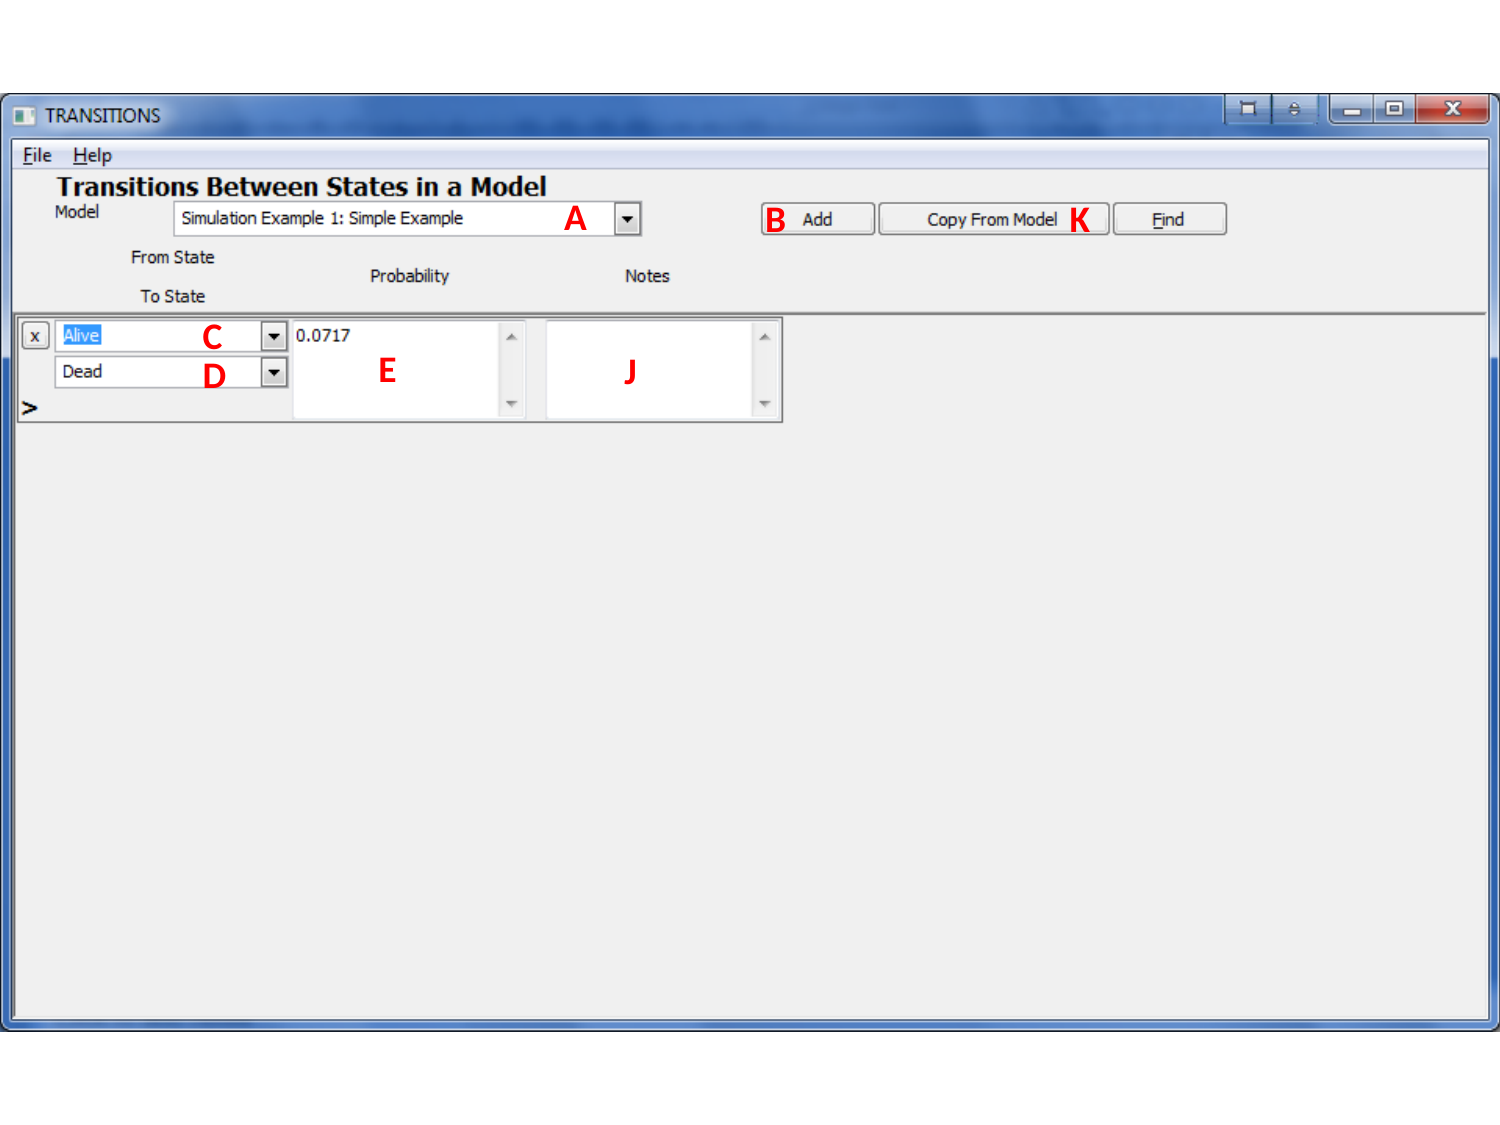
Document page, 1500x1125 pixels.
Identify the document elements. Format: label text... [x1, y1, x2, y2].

text_box D [187, 343, 242, 404]
text_box B [750, 187, 804, 249]
text_box E [363, 337, 413, 399]
text_box K [1054, 187, 1106, 249]
text_box J [609, 339, 653, 401]
text_box A [549, 185, 603, 247]
picture [0, 93, 1500, 1032]
text_box C [187, 304, 238, 343]
